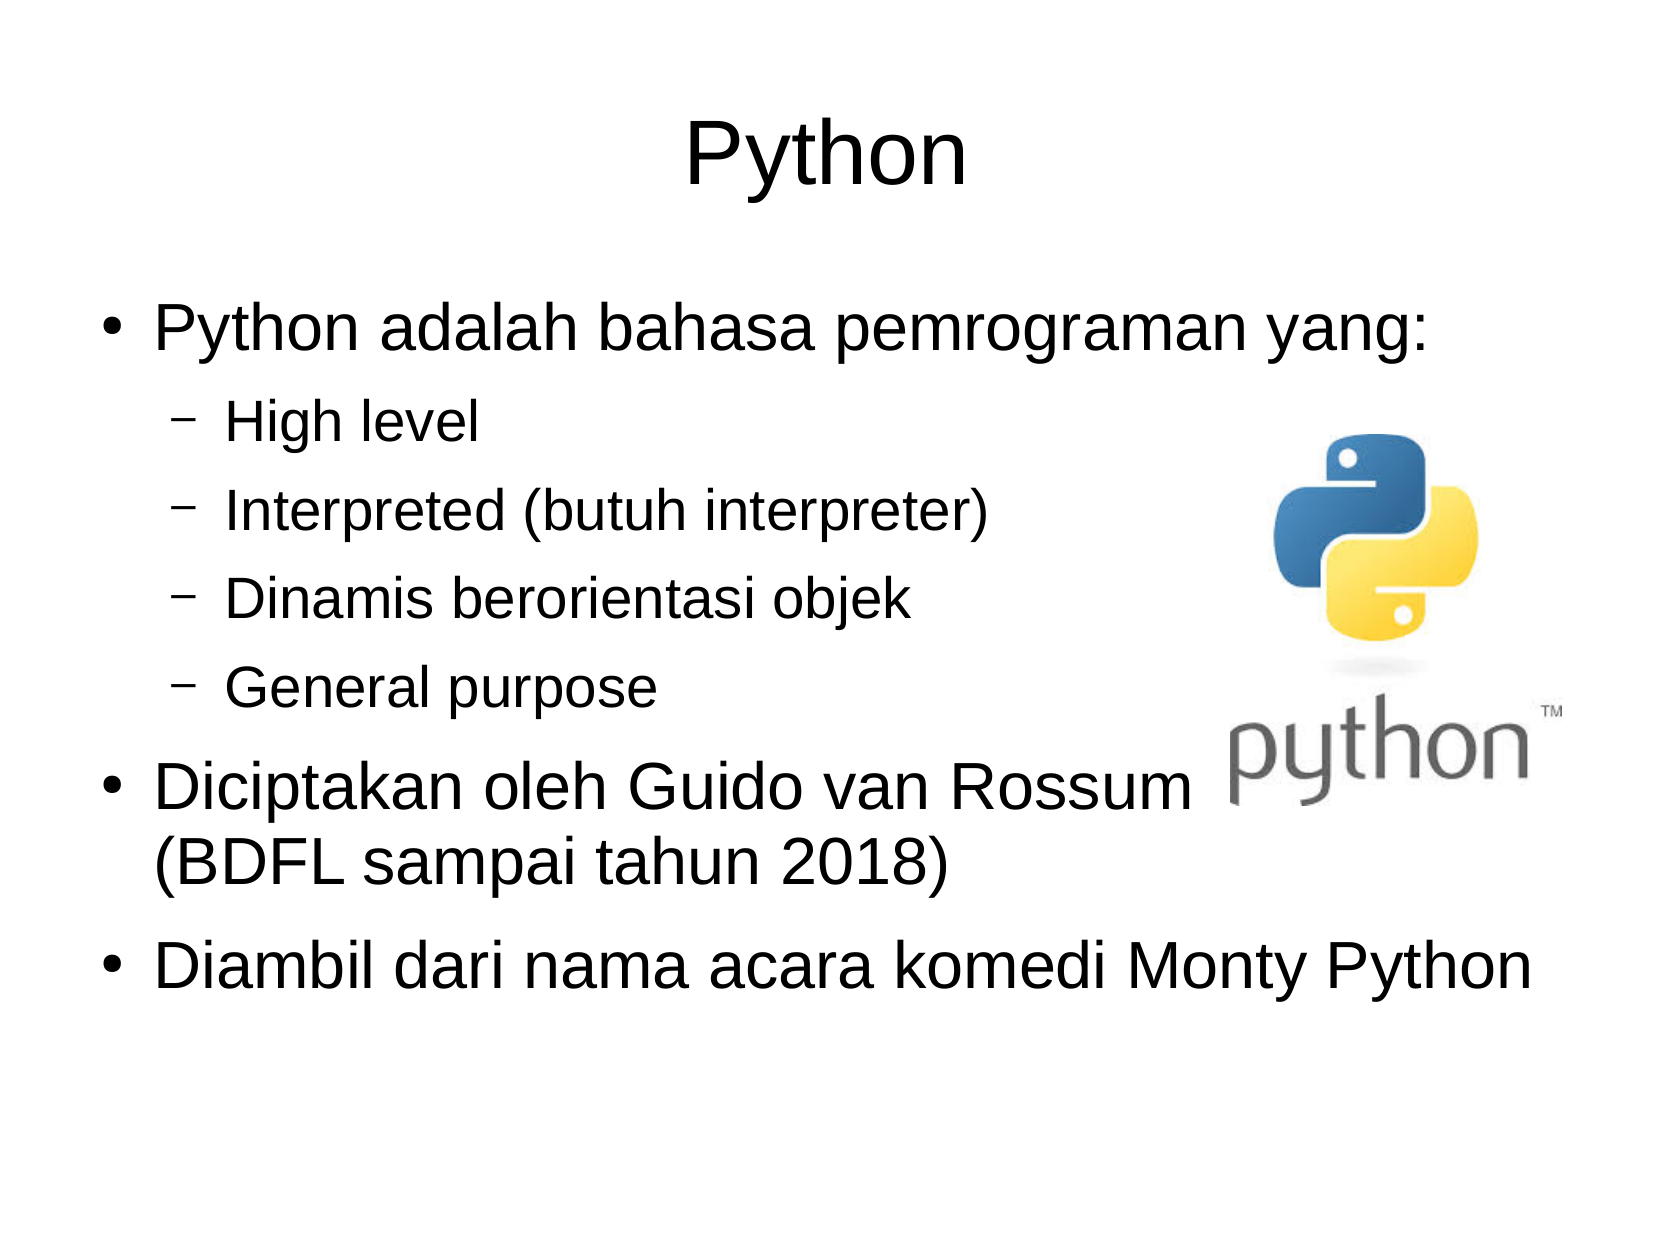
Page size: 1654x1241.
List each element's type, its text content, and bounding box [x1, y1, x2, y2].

title Python [82, 49, 1571, 257]
picture [1230, 434, 1562, 806]
list Python adalah bahasa pemrograman yang: High level Interpreted (butuh interpreter) Dinamis berorientasi objek General purpose Diciptakan oleh Guido van Rossum (BDFL sampai tahun 2018) Diambil dari nama acara komedi Monty Python [82, 290, 1571, 1010]
